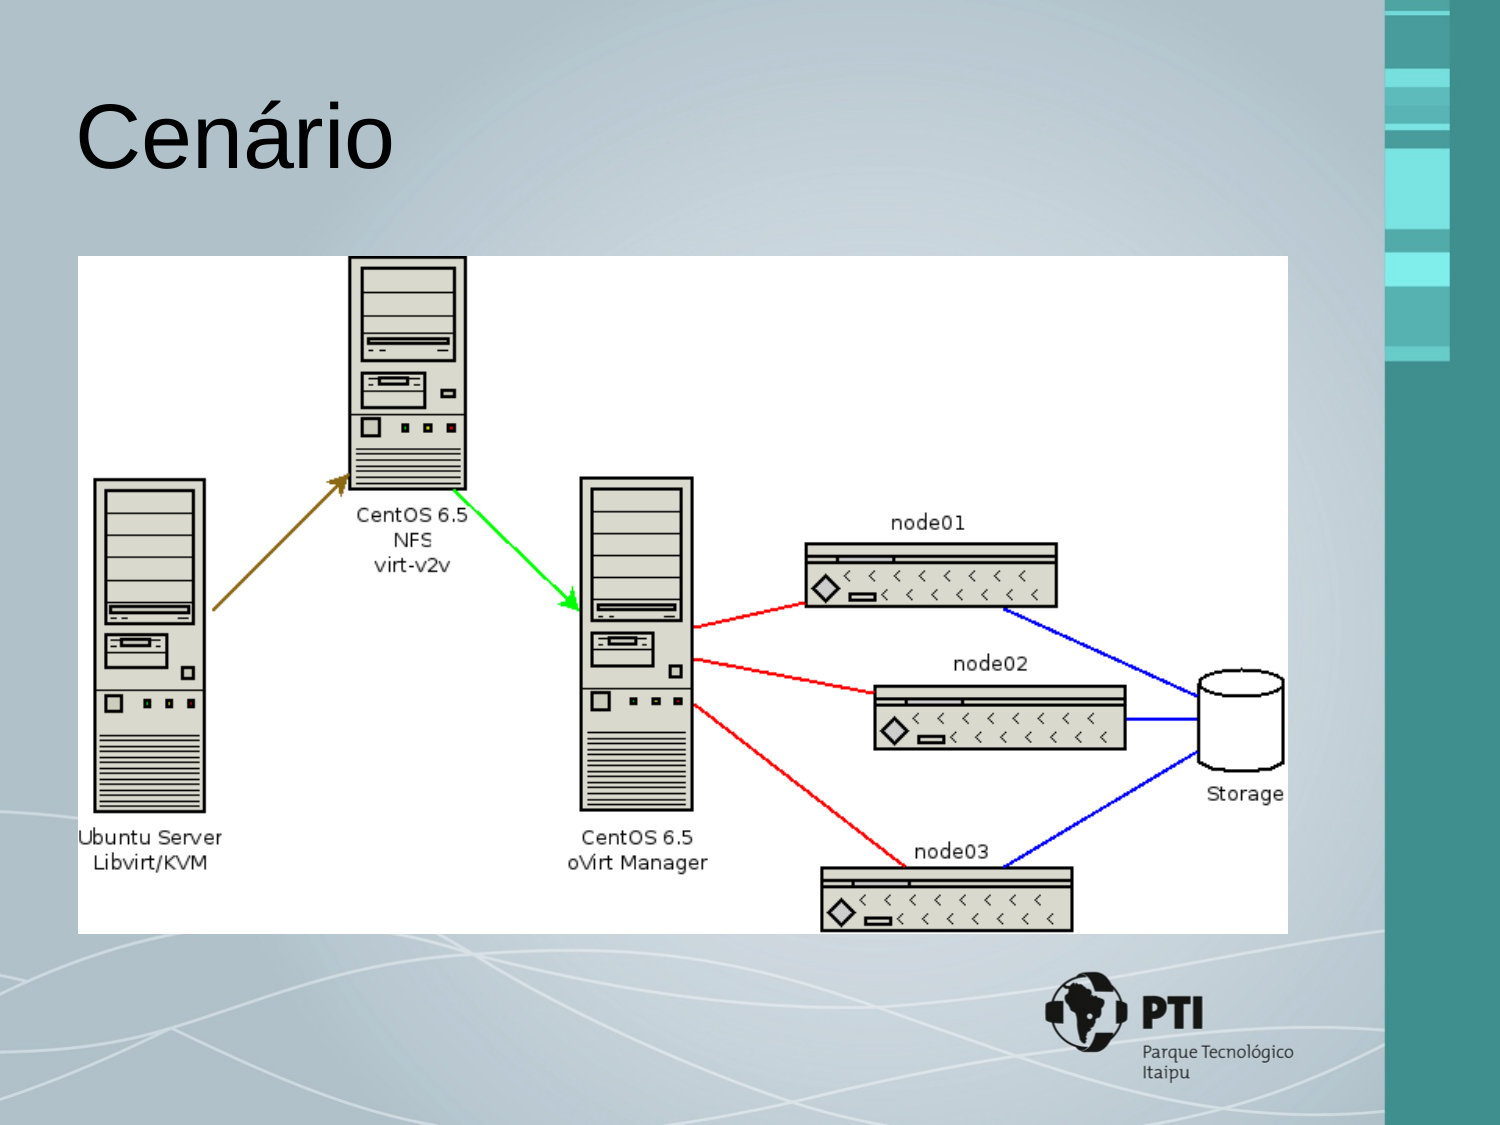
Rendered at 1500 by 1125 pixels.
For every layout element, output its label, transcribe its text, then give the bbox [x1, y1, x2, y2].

picture [0, 0, 1500, 1125]
title Cenário [74, 44, 1425, 232]
